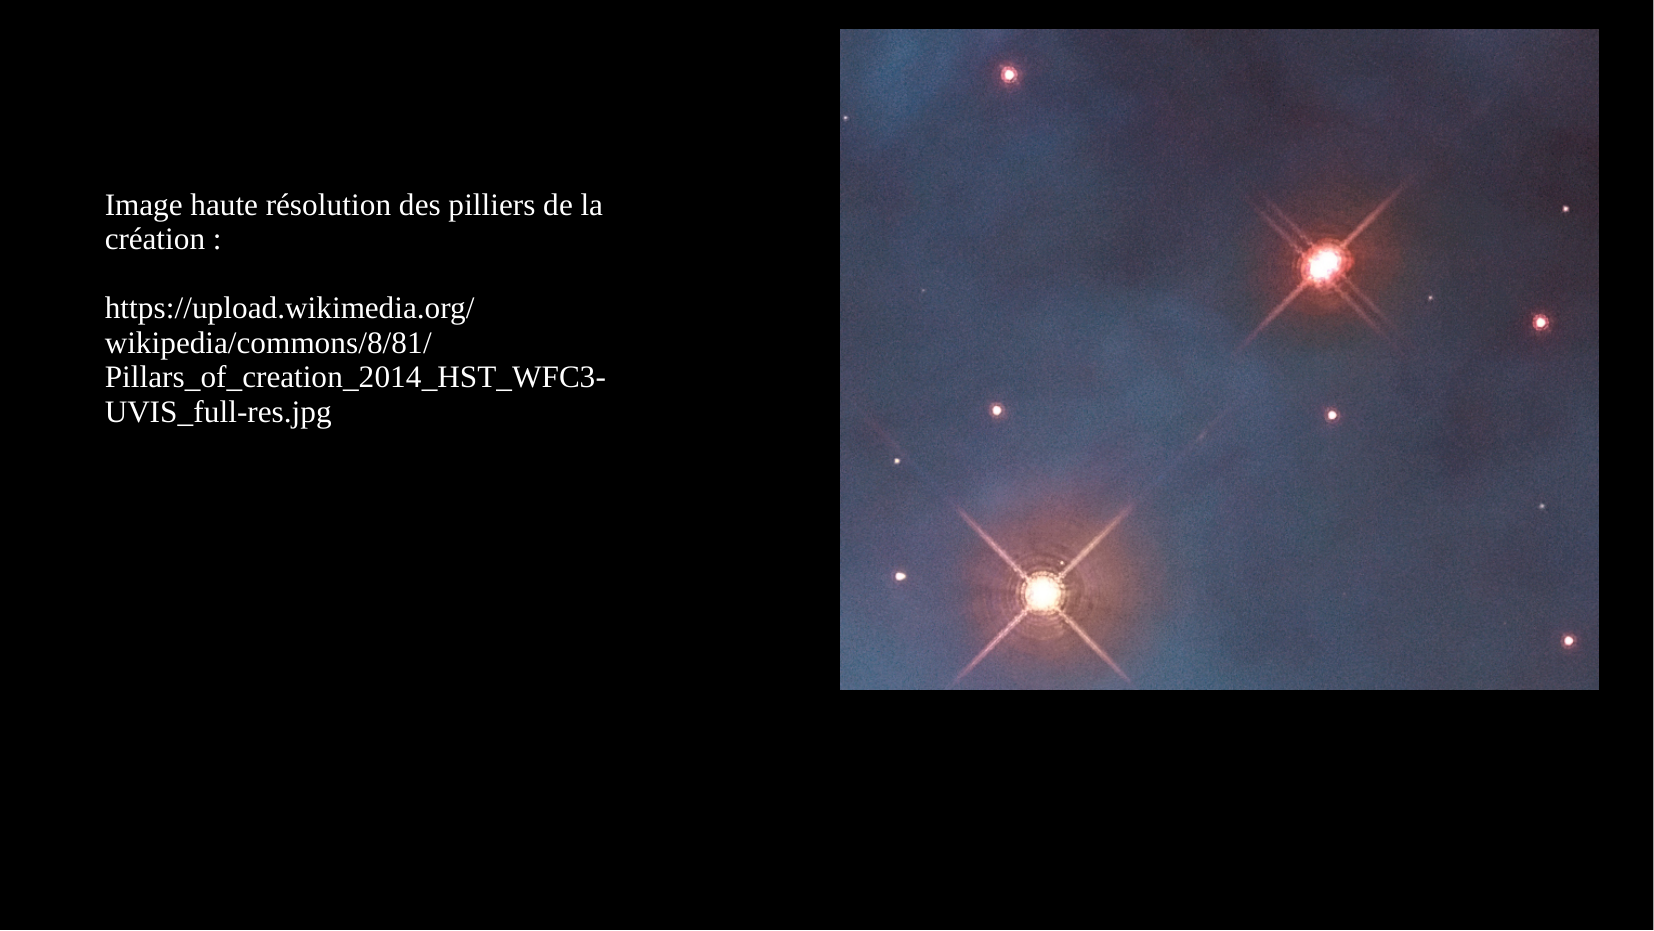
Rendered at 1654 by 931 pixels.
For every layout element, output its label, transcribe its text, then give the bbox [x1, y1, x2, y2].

text_box Image haute résolution des pilliers de la création : https://upload.wikimedia.org/wikipedia/commons/8/81/Pillars_of_creation_2014_HST_WFC3-UVIS_full-res.jpg [90, 180, 631, 601]
picture [840, 29, 1599, 691]
